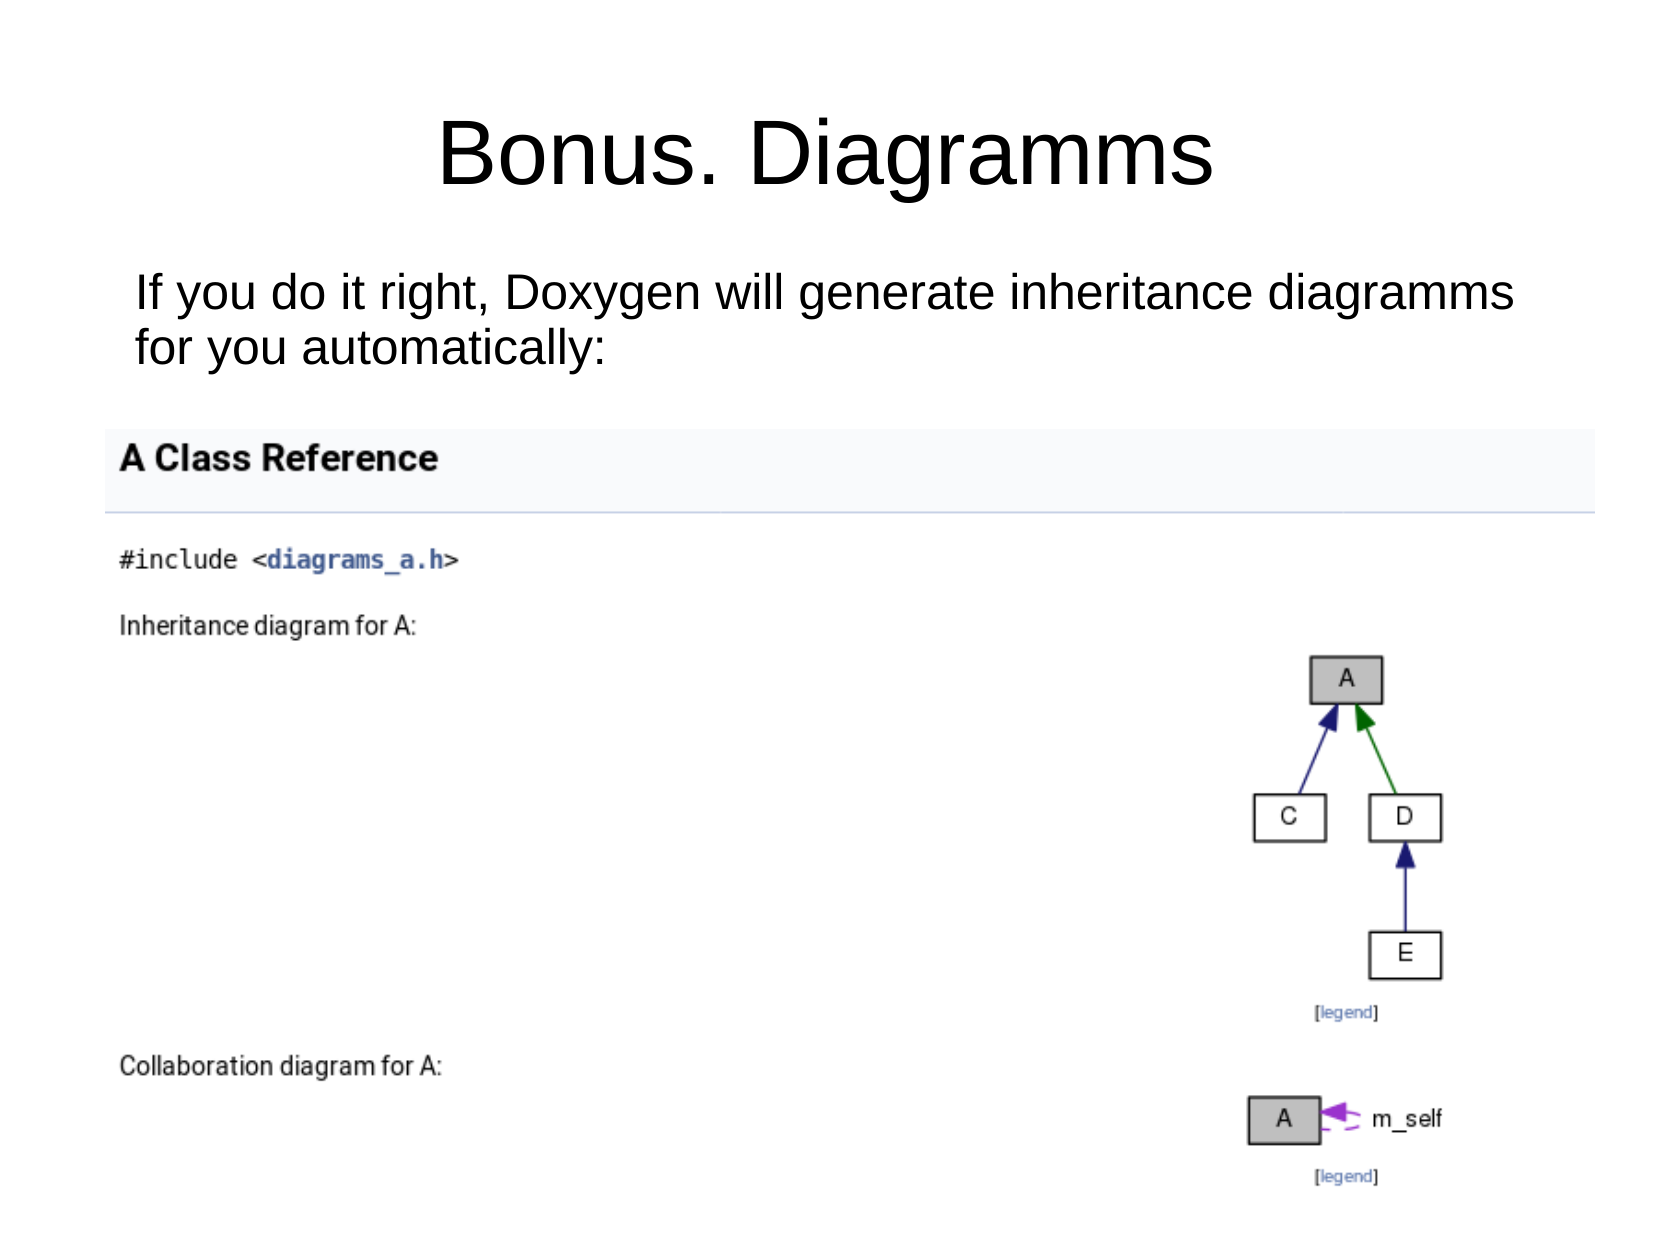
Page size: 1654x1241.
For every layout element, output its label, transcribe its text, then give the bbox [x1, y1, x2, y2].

title Bonus. Diagramms [82, 49, 1571, 257]
picture [105, 429, 1595, 1223]
text_box If you do it right, Doxygen will generate inheritance diagramms for you automatically: [120, 256, 1546, 384]
